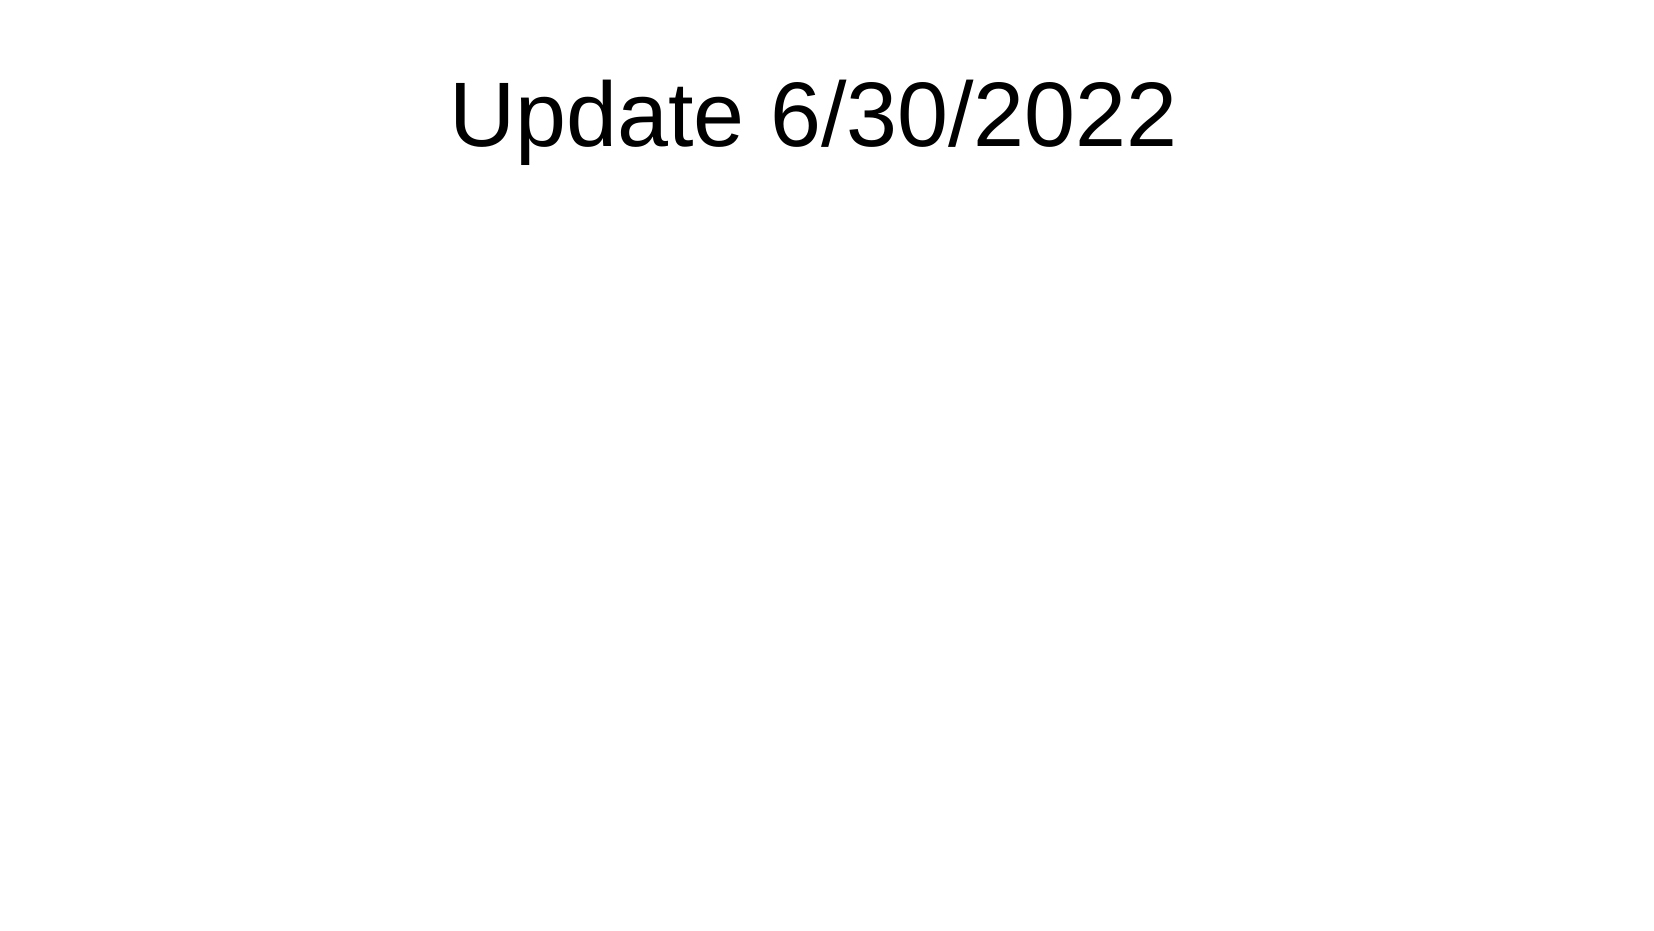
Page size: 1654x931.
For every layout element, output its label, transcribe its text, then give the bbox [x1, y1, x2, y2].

title Update 6/30/2022 [82, 37, 1571, 193]
